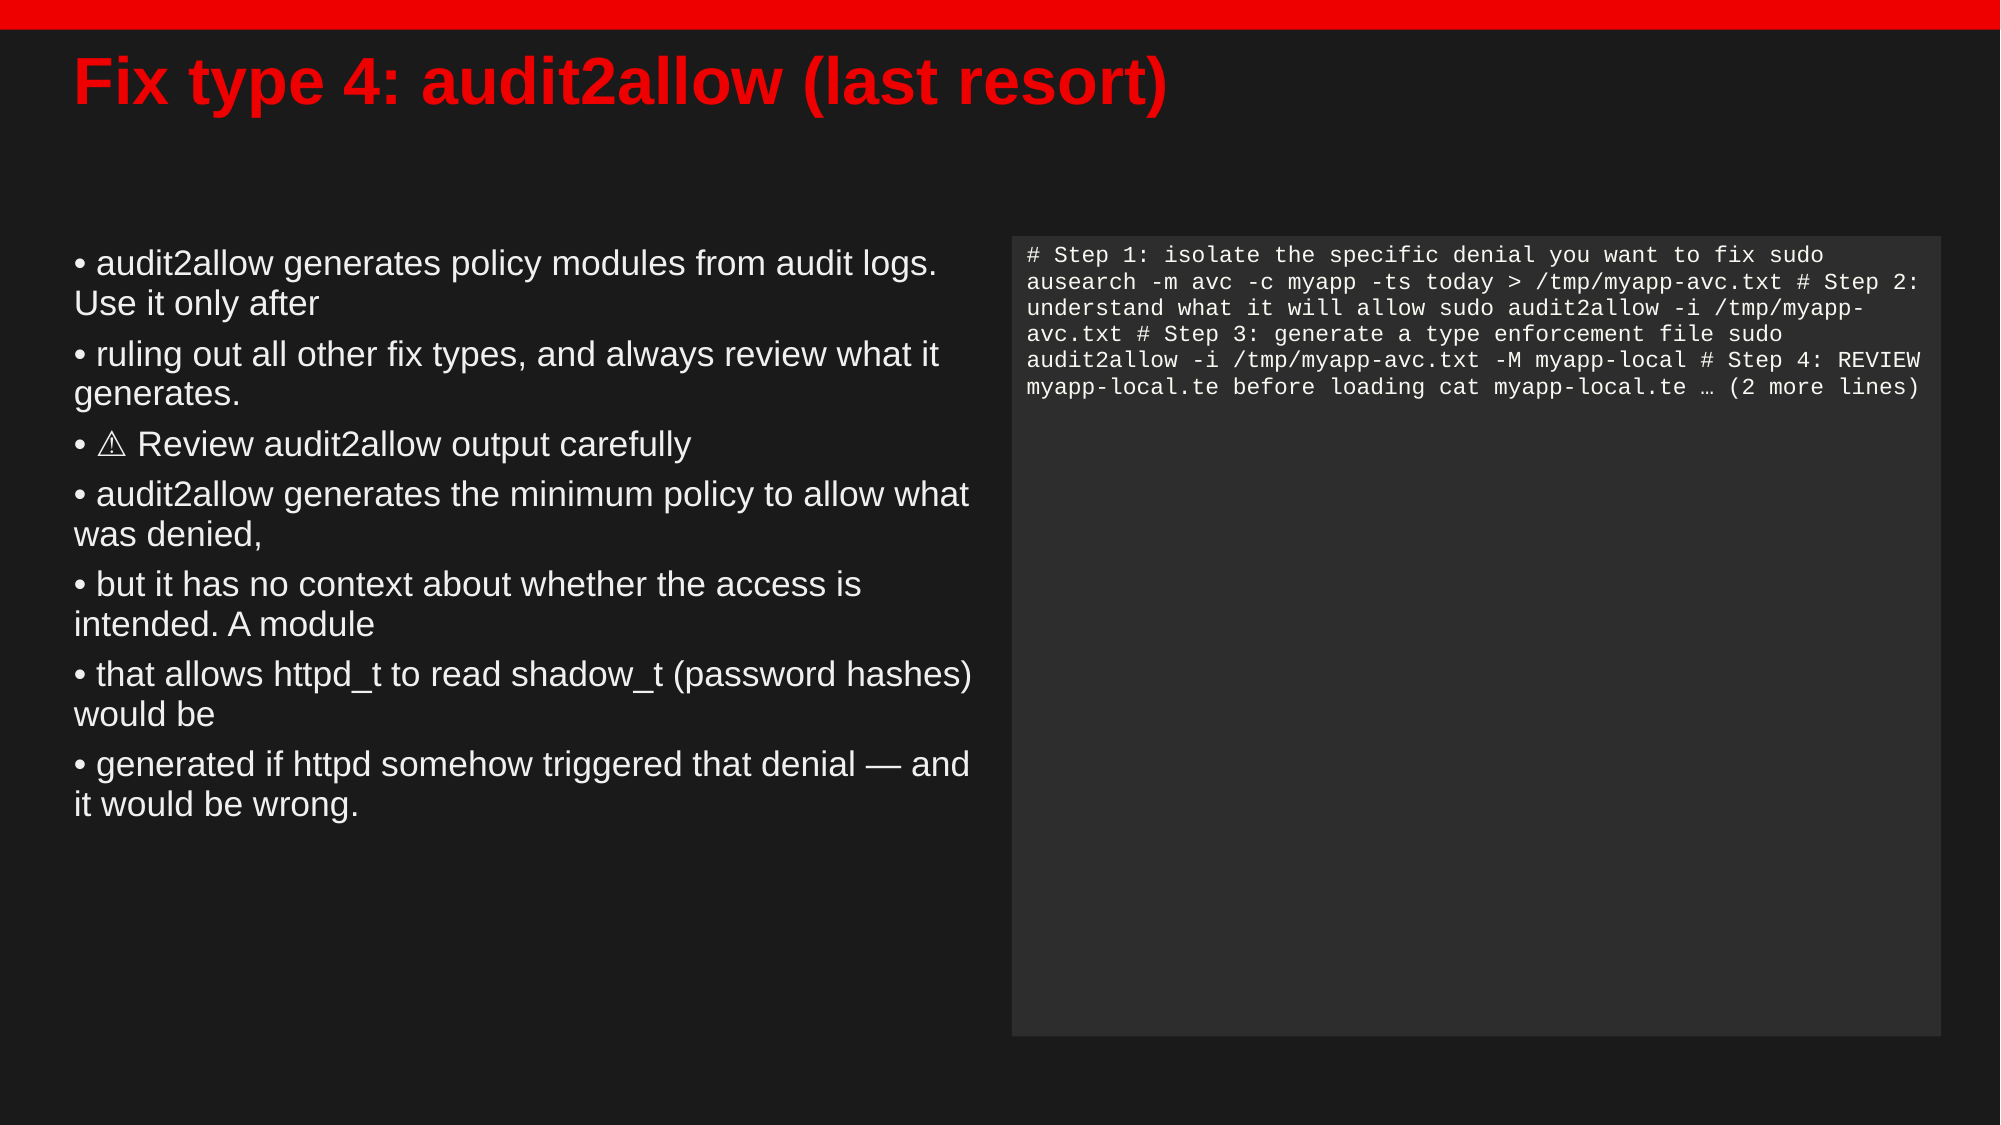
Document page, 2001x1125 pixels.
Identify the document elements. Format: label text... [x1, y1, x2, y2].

text_box • audit2allow generates policy modules from audit logs. Use it only after • ruling out all other fix types, and always review what it generates. • ⚠️ Review audit2allow output carefully • audit2allow generates the minimum policy to allow what was denied, • but it has no context about whether the access is intended. A module • that allows httpd_t to read shadow_t (password hashes) would be • generated if httpd somehow triggered that denial — and it would be wrong. [59, 236, 989, 1037]
text_box [0, 0, 2001, 30]
text_box # Step 1: isolate the specific denial you want to fix sudo ausearch -m avc -c myapp -ts today > /tmp/myapp-avc.txt # Step 2: understand what it will allow sudo audit2allow -i /tmp/myapp-avc.txt # Step 3: generate a type enforcement file sudo audit2allow -i /tmp/myapp-avc.txt -M myapp-local # Step 4: REVIEW myapp-local.te before loading cat myapp-local.te … (2 more lines) [1011, 236, 1942, 1037]
text_box Fix type 4: audit2allow (last resort) [59, 36, 1942, 208]
